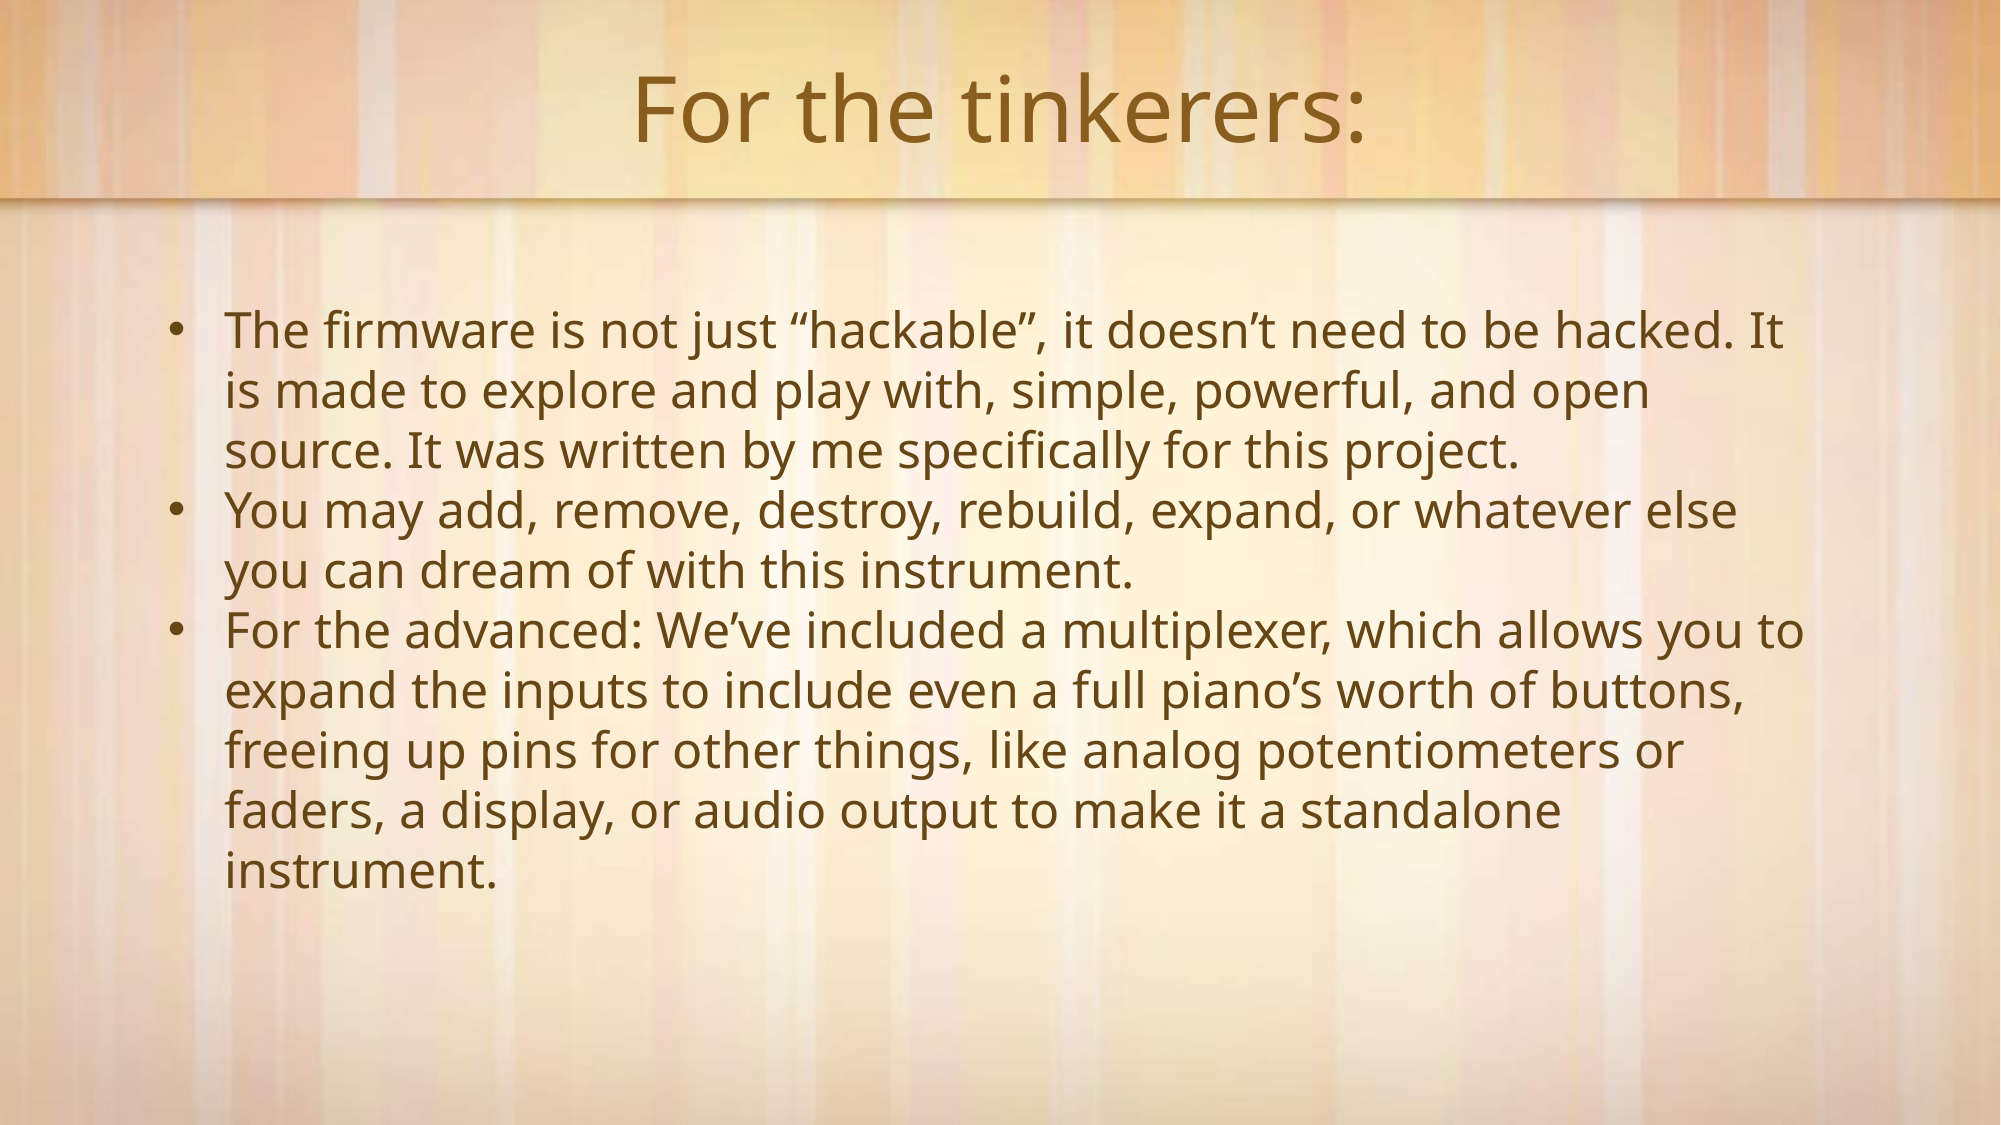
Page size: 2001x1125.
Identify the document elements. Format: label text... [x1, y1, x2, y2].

title For the tinkerers: [151, 19, 1849, 192]
list The firmware is not just “hackable”, it doesn’t need to be hacked. It is made to explore and play with, simple, powerful, and open source. It was written by me specifically for this project. You may add, remove, destroy, rebuild, expand, or whatever else you can dream of with this instrument. For the advanced: We’ve included a multiplexer, which allows you to expand the inputs to include even a full piano’s worth of buttons, freeing up pins for other things, like analog potentiometers or faders, a display, or audio output to make it a standalone instrument. [152, 290, 1848, 1000]
picture [0, 0, 2001, 1125]
